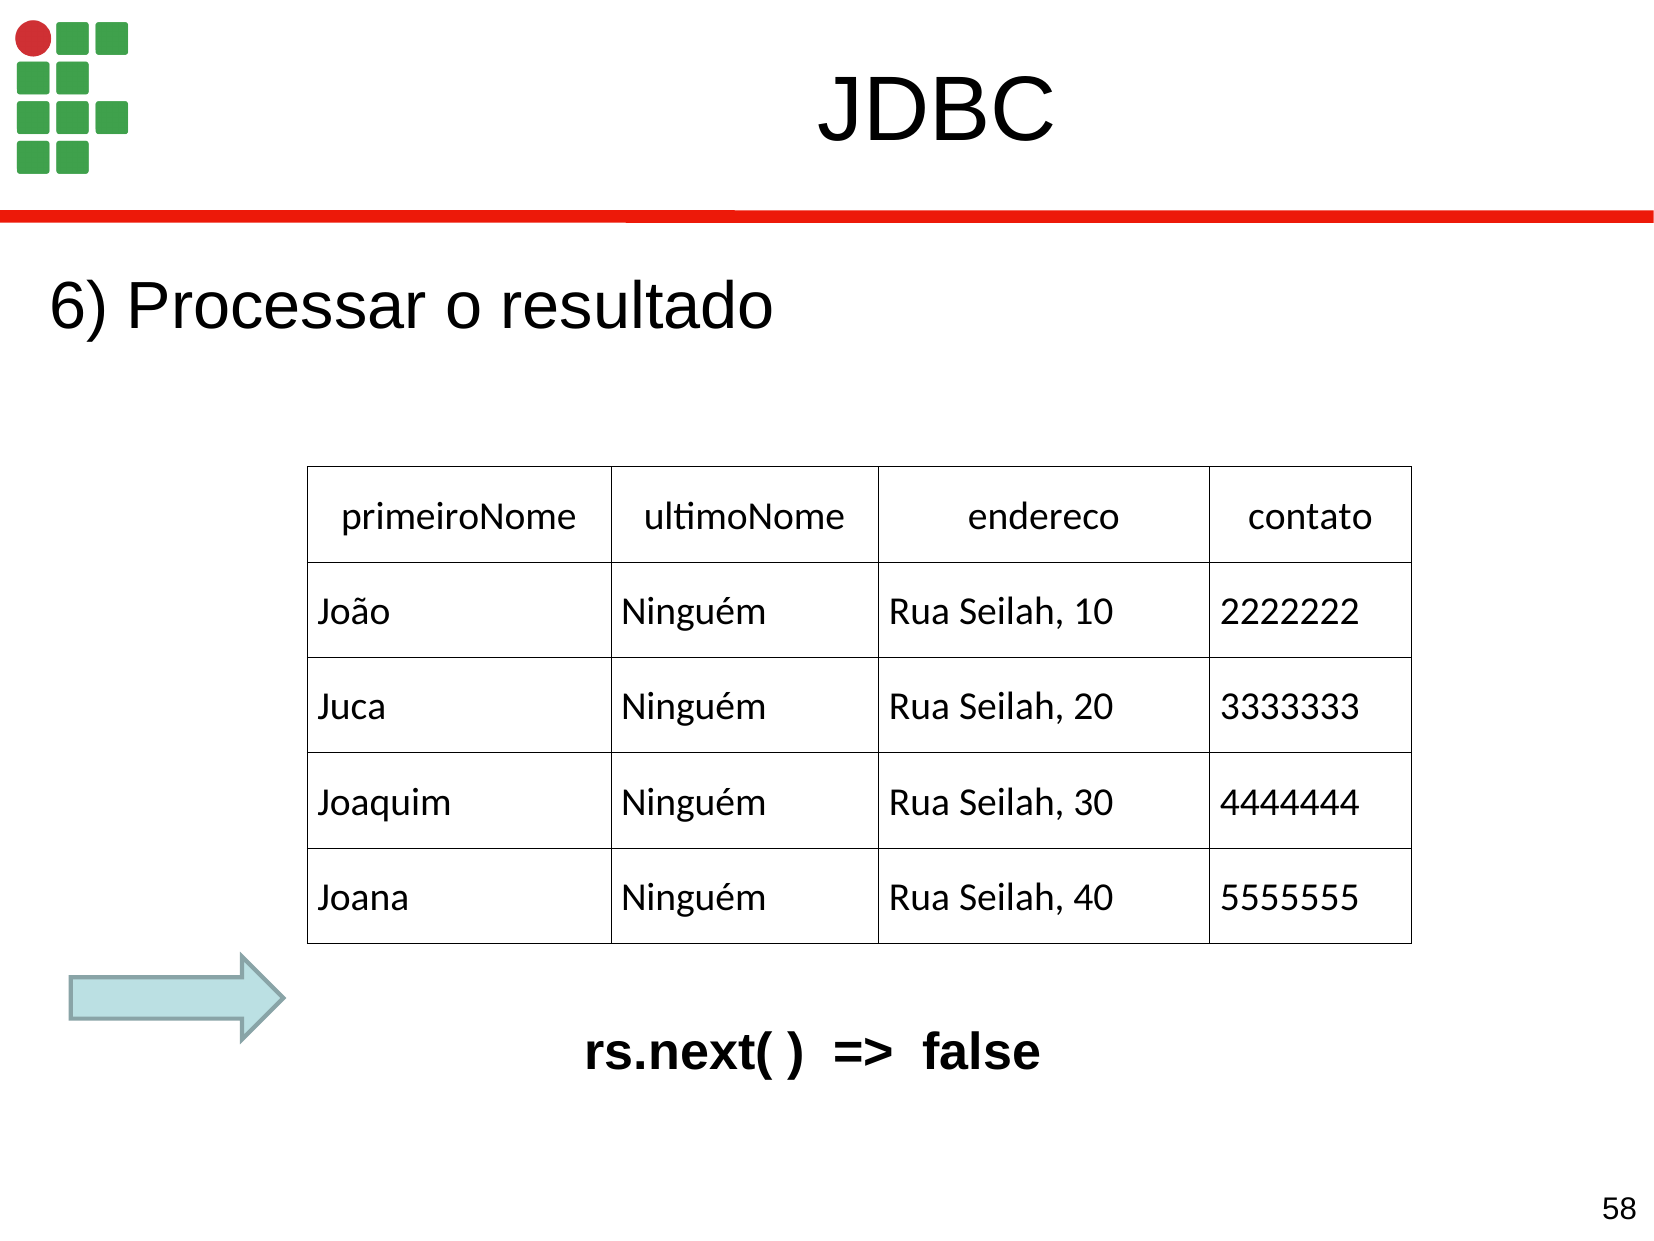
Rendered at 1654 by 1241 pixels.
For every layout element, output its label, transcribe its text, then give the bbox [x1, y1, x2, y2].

table_header ultimoNome [612, 467, 878, 562]
table_header endereco [879, 467, 1209, 562]
table_cell Ninguém [612, 658, 878, 752]
text_box rs.next( ) => false [570, 1009, 1057, 1088]
table_cell Ninguém [612, 563, 878, 657]
table_cell João [308, 563, 611, 657]
table_cell 3333333 [1210, 658, 1411, 752]
text_box <number> [1185, 1179, 1654, 1220]
table_cell 5555555 [1210, 849, 1411, 943]
picture [14, 16, 130, 178]
text_box [70, 956, 284, 1040]
table_cell Ninguém [612, 849, 878, 943]
table_cell 2222222 [1210, 563, 1411, 657]
table_cell Joaquim [308, 753, 611, 848]
table_cell Rua Seilah, 10 [879, 563, 1209, 657]
text_box 6) Processar o resultado [32, 253, 1654, 1205]
table_cell Rua Seilah, 30 [879, 753, 1209, 848]
table_header contato [1210, 467, 1411, 562]
table_cell Rua Seilah, 20 [879, 658, 1209, 752]
table_cell Juca [308, 658, 611, 752]
text_box JDBC [253, 0, 1622, 207]
table_cell Rua Seilah, 40 [879, 849, 1209, 943]
table_cell 4444444 [1210, 753, 1411, 848]
table_cell Joana [308, 849, 611, 943]
table_header primeiroNome [308, 467, 611, 562]
table_cell Ninguém [612, 753, 878, 848]
